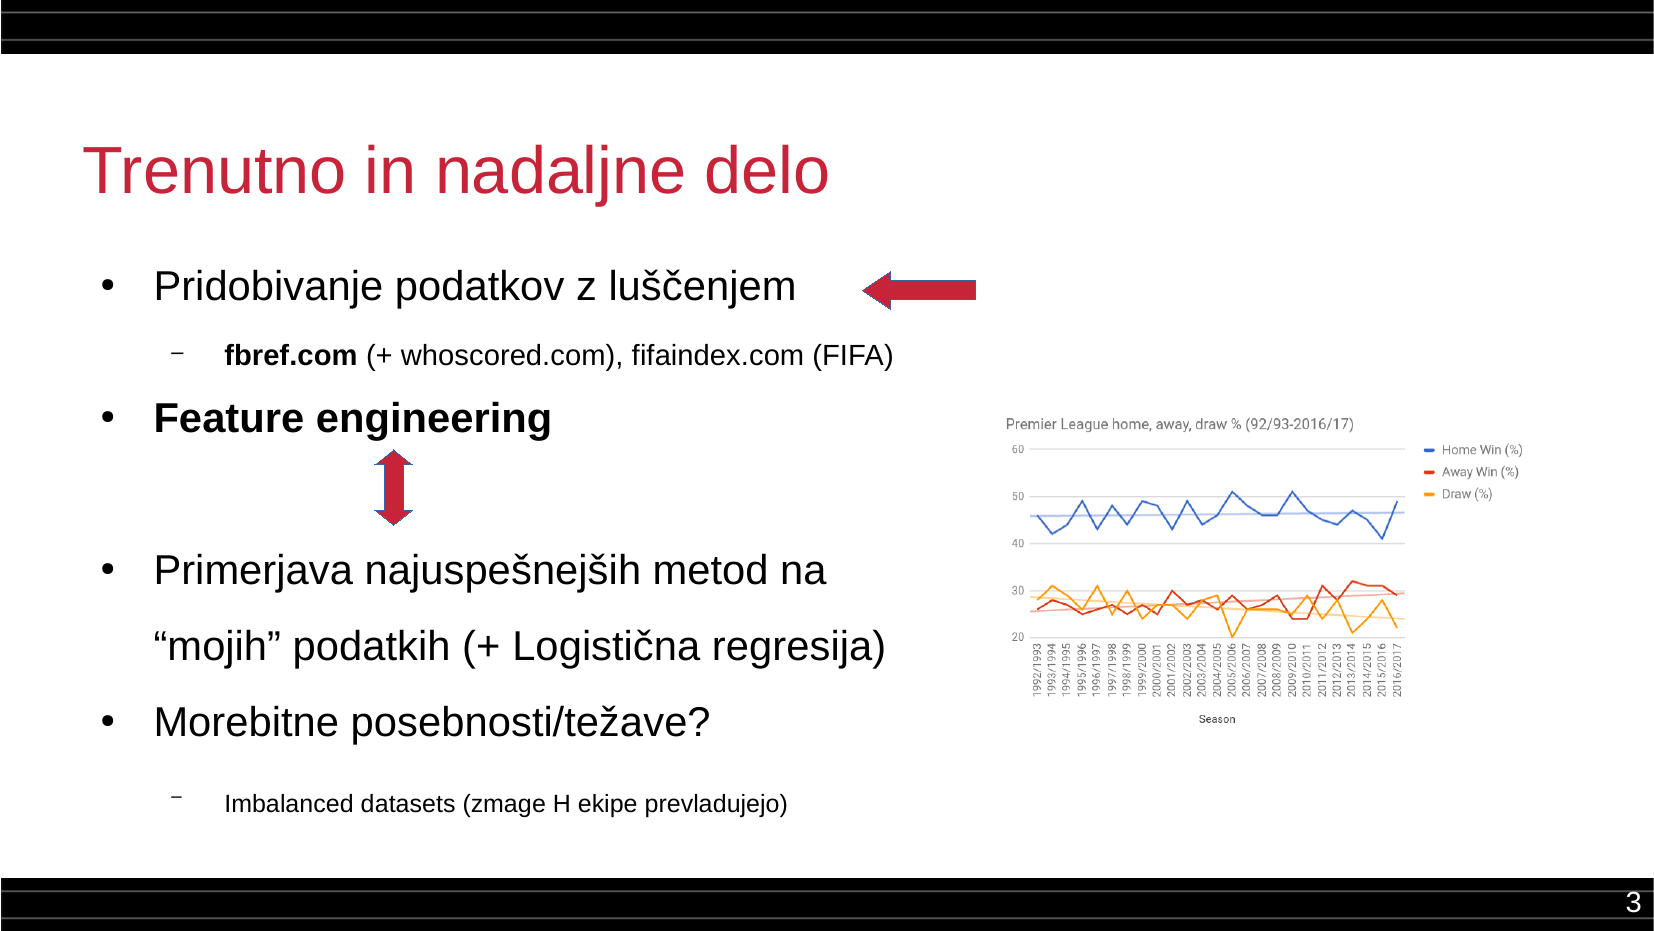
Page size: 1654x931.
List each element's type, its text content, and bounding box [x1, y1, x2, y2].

picture [989, 404, 1538, 732]
picture [1, 0, 1654, 54]
text_box [374, 449, 413, 526]
text_box [862, 271, 976, 310]
list Pridobivanje podatkov z luščenjem fbref.com (+ whoscored.com), fifaindex.com (FIFA) Feature engineering Primerjava najuspešnejših metod na “mojih” podatkih (+ Logistična regresija) Morebitne posebnosti/težave? Imbalanced datasets (zmage H ekipe prevladujejo) [82, 262, 1571, 842]
picture [1, 878, 1654, 931]
title Trenutno in nadaljne delo [82, 92, 1571, 249]
